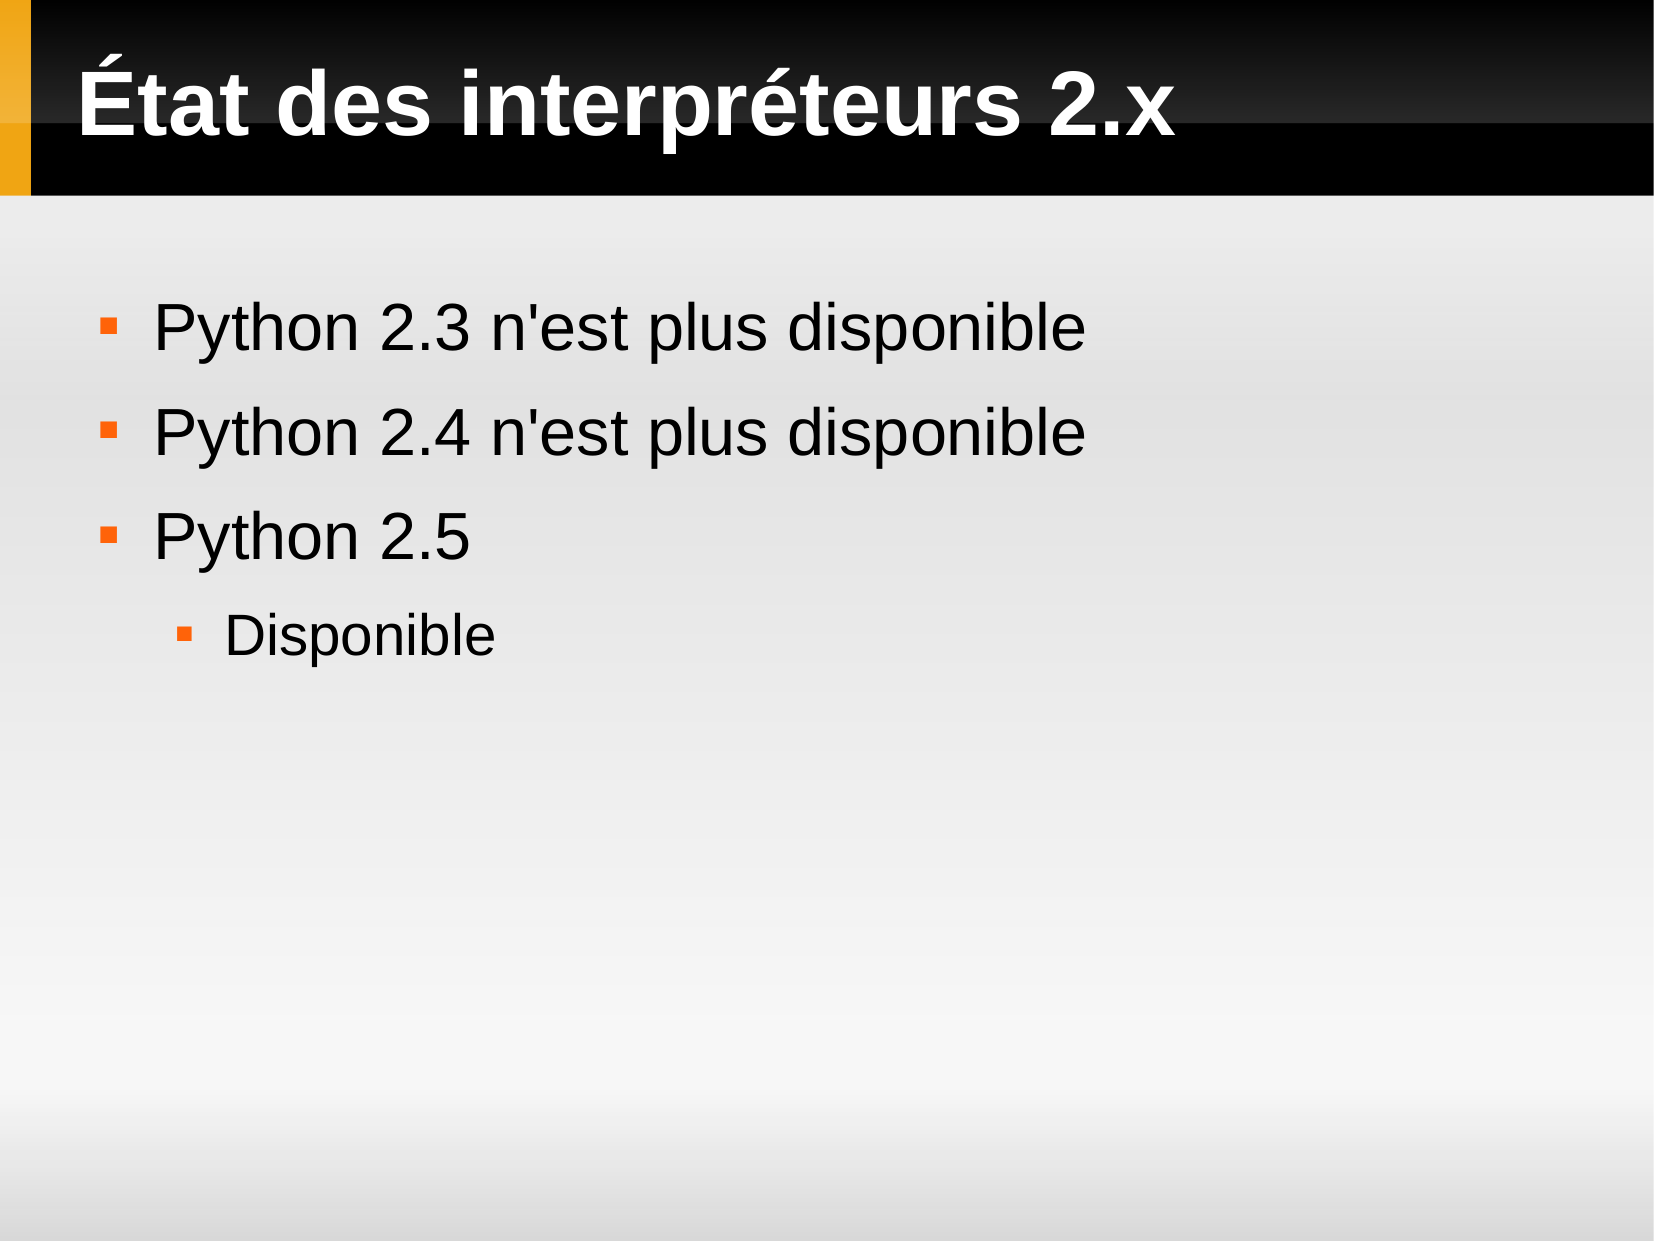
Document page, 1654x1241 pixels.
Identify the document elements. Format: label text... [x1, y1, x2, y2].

list Python 2.3 n'est plus disponible Python 2.4 n'est plus disponible Python 2.5 Disponible [82, 290, 1571, 1109]
title État des interpréteurs 2.x [76, 0, 1565, 208]
picture [0, 0, 1654, 1241]
